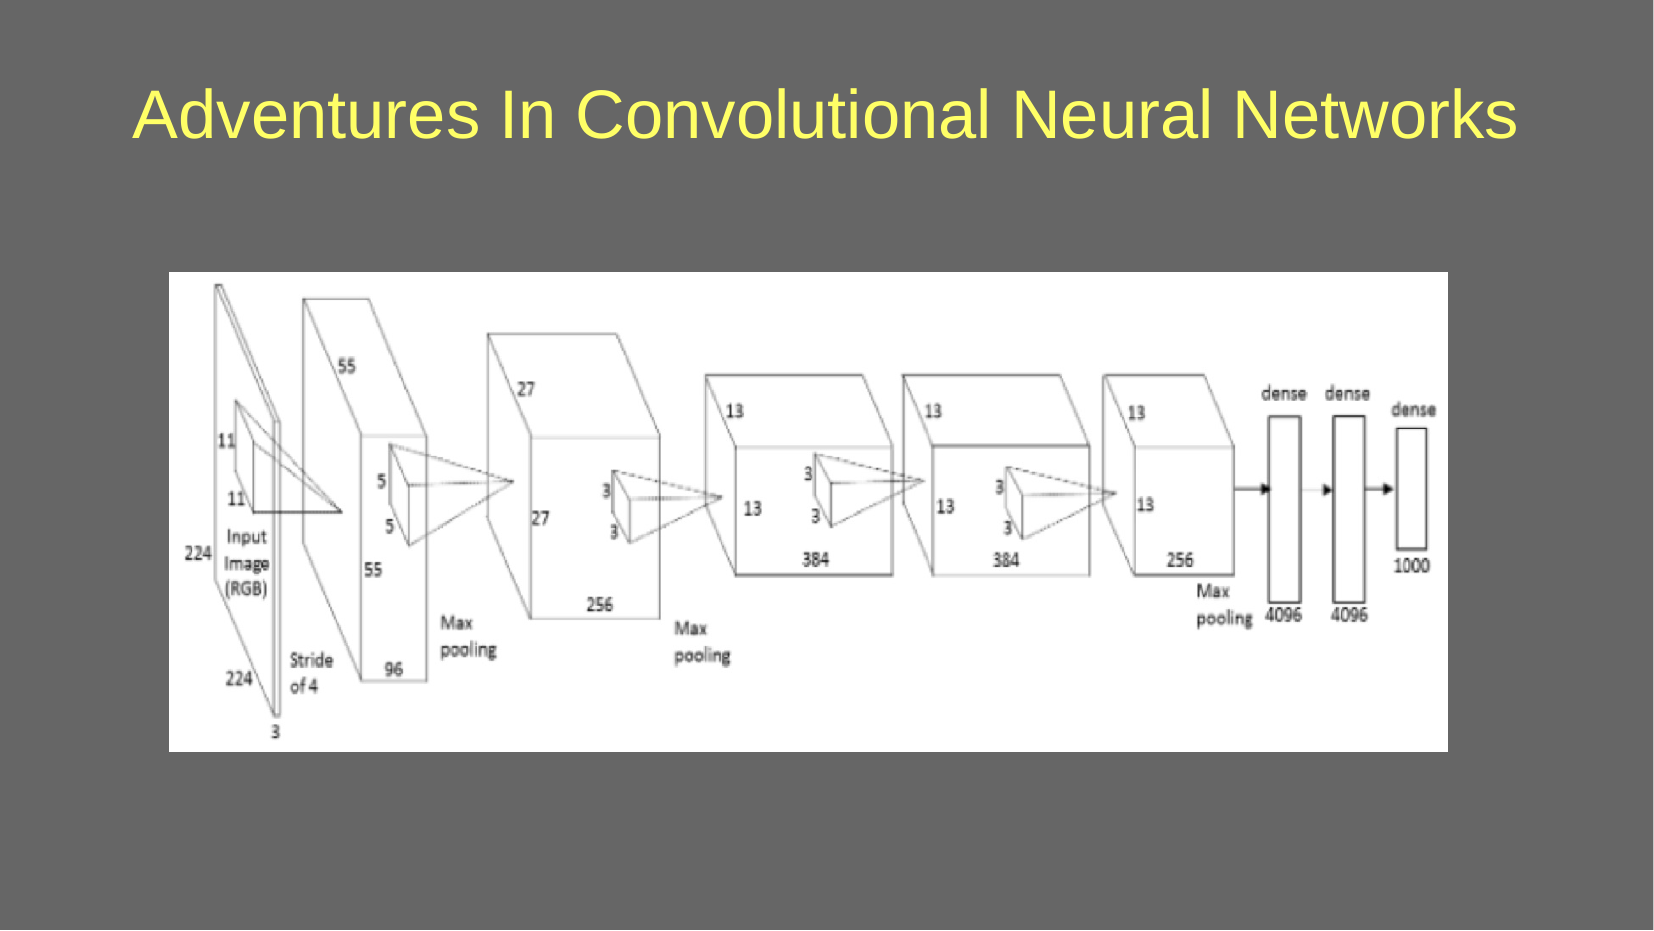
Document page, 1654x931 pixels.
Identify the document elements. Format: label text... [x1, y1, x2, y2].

title Adventures In Convolutional Neural Networks [82, 36, 1571, 193]
picture [169, 272, 1448, 752]
